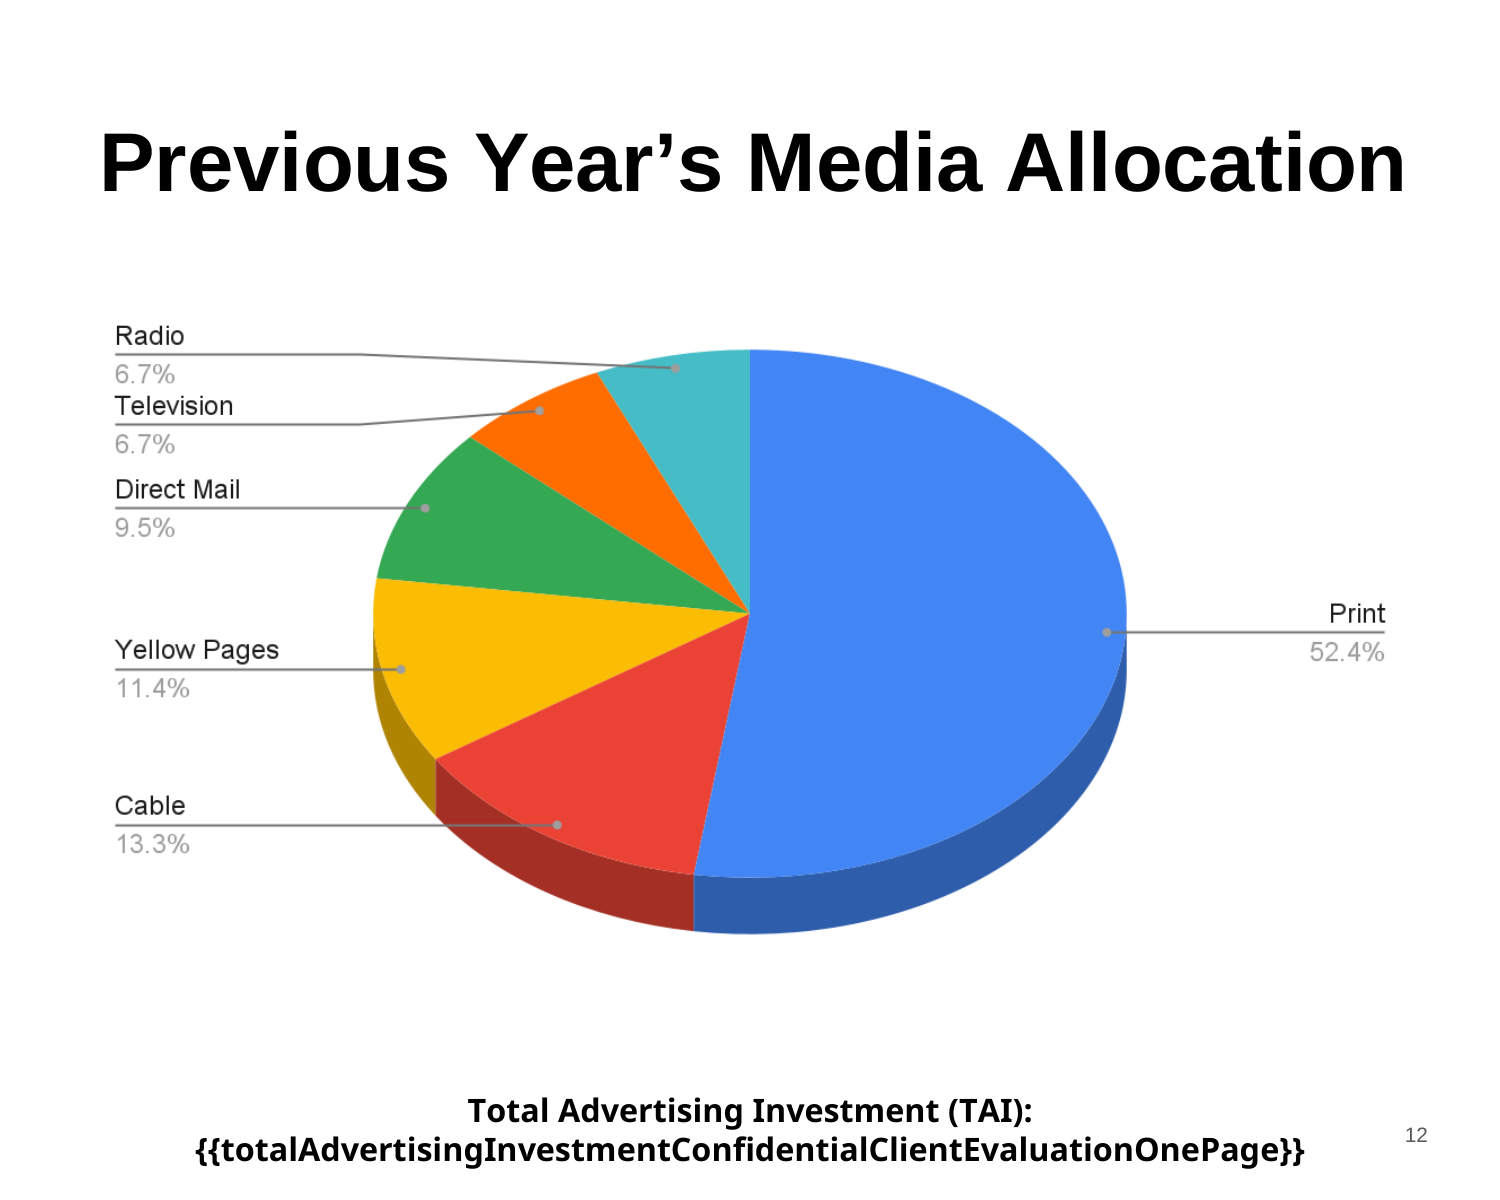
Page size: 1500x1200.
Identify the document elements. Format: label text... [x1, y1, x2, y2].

slide_number ‹#› [1389, 1087, 1480, 1180]
text_box Previous Year’s Media Allocation [65, 78, 1444, 210]
text_box Total Advertising Investment (TAI): {{totalAdvertisingInvestmentConfidentialClientEvaluationOnePage}} [138, 1075, 1363, 1141]
picture [73, 223, 1427, 1061]
